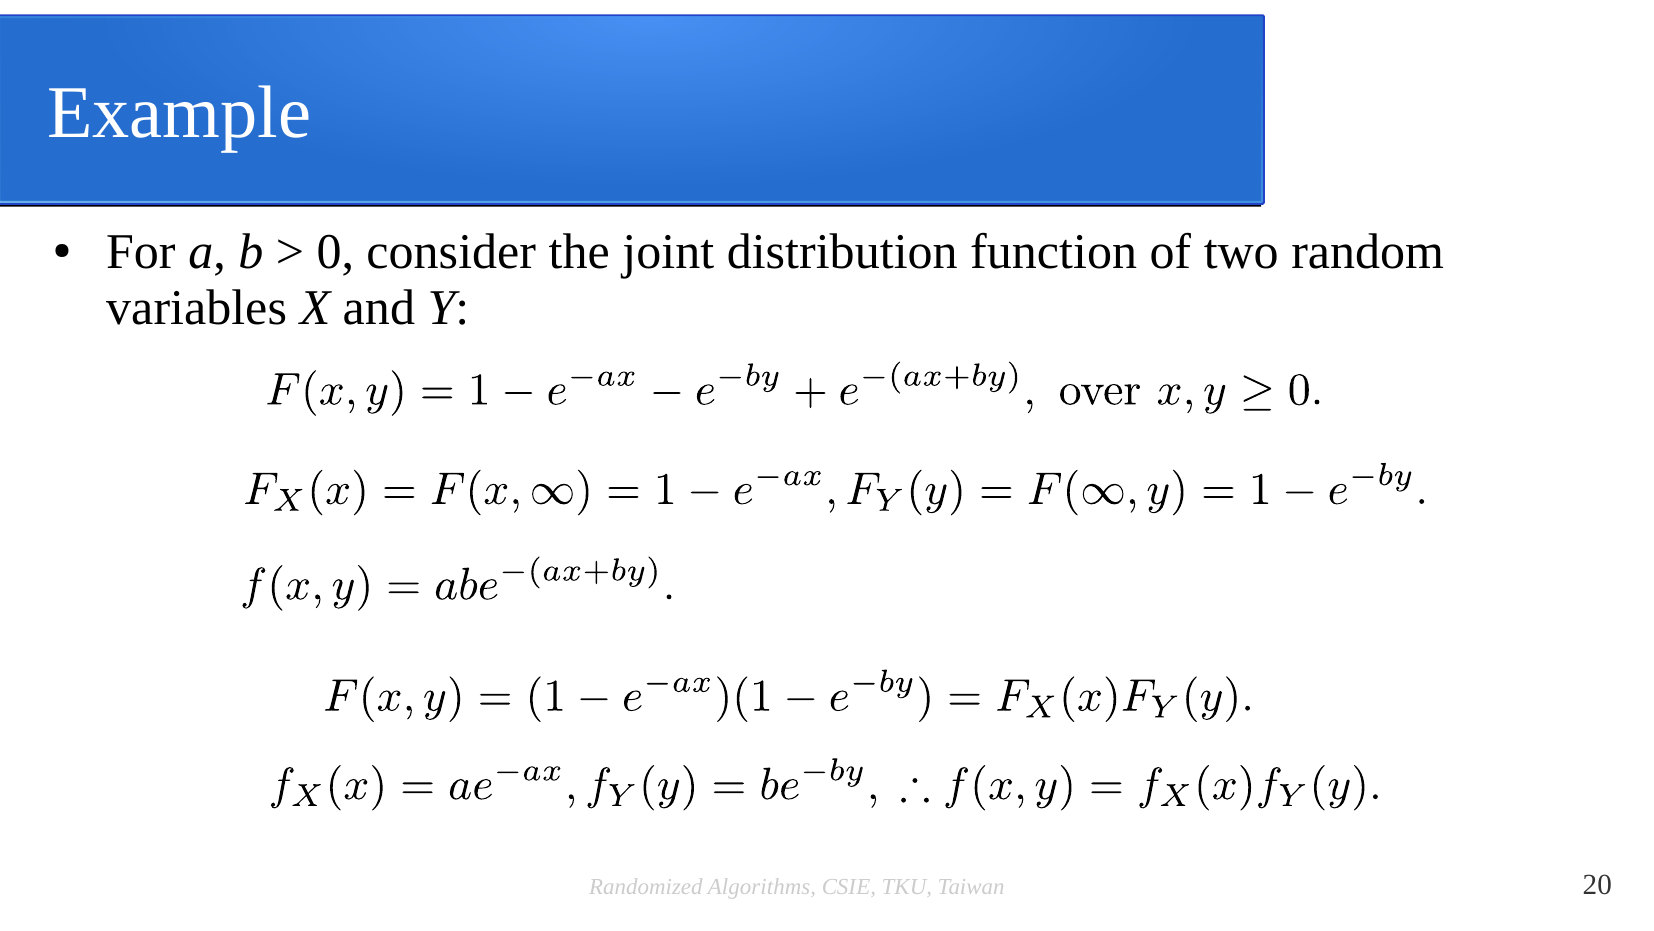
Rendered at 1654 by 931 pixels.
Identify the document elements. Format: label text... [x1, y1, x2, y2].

picture [238, 554, 674, 613]
picture [243, 462, 1425, 516]
picture [323, 669, 1251, 723]
picture [263, 359, 1322, 418]
text_box [270, 758, 1378, 811]
title Example [47, 35, 1199, 189]
list For a, b > 0, consider the joint distribution function of two random variables X and Y: [35, 224, 1524, 815]
